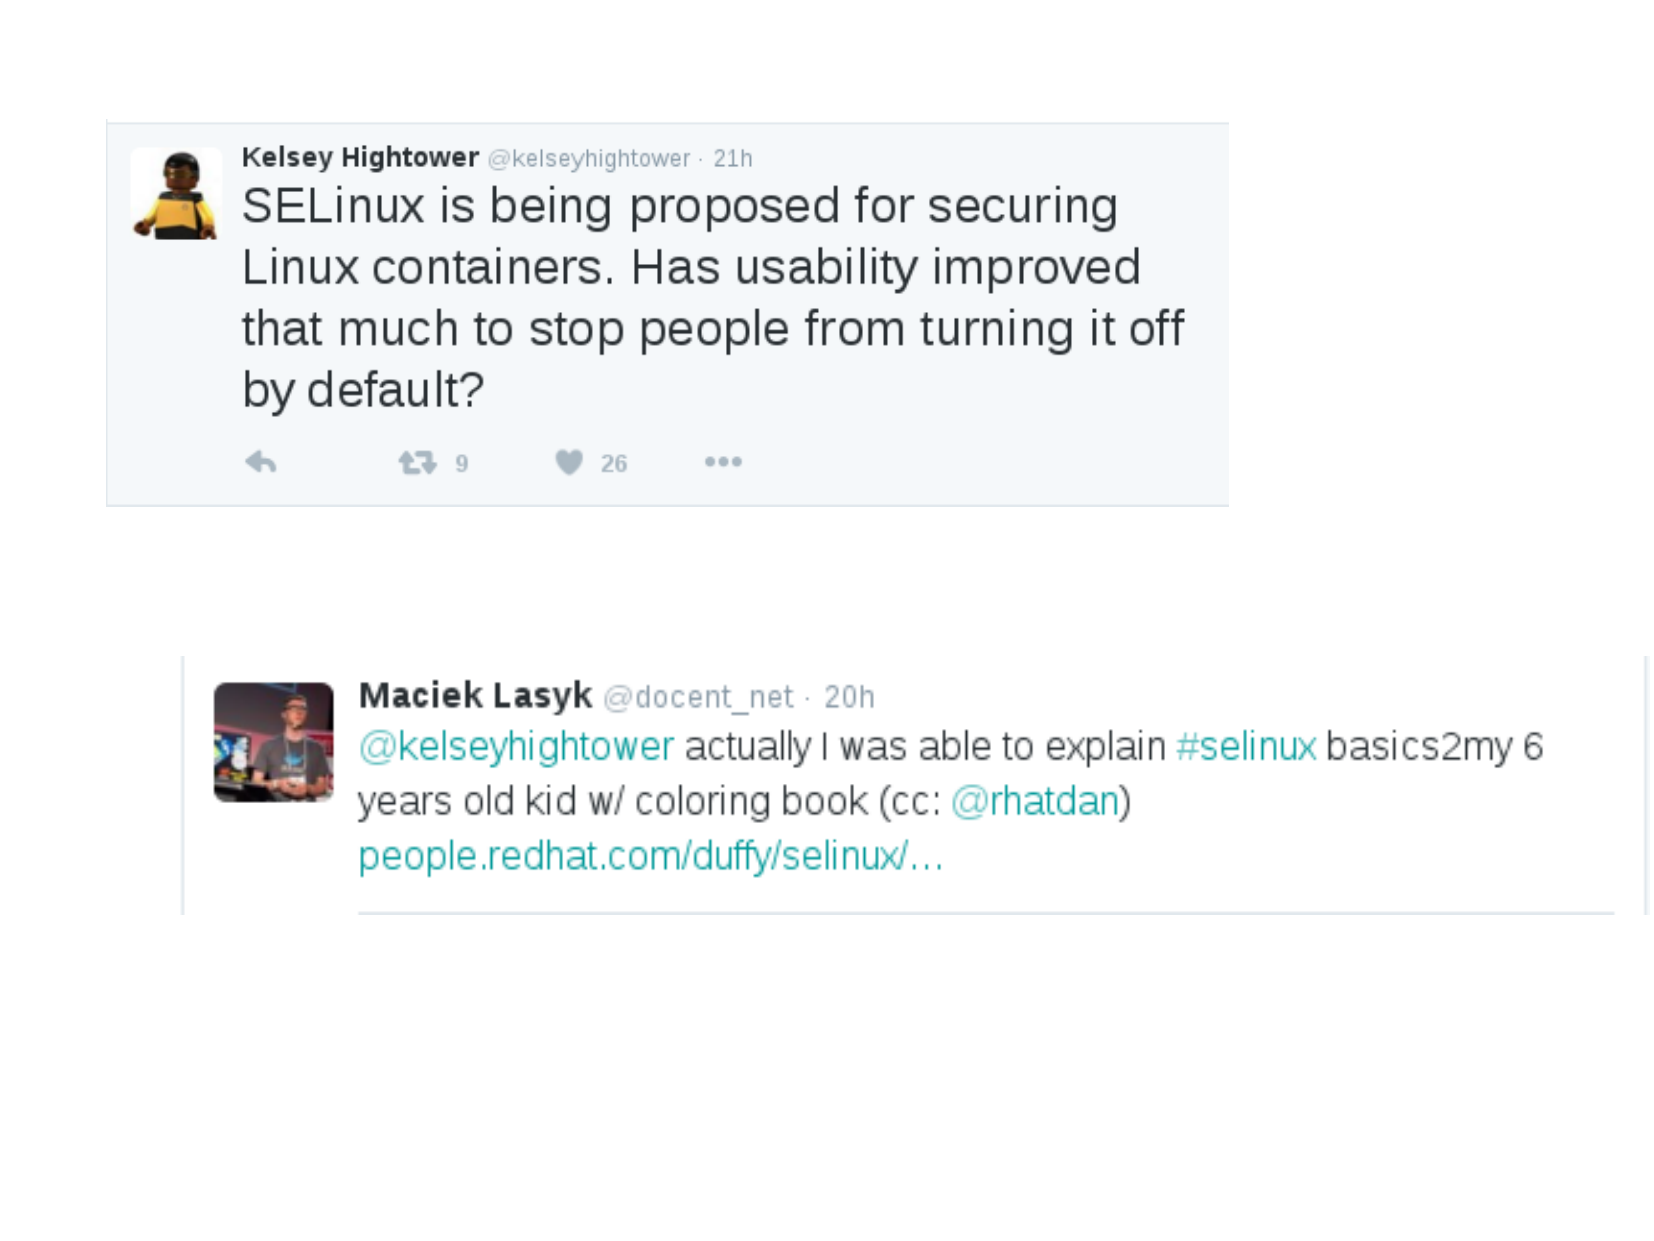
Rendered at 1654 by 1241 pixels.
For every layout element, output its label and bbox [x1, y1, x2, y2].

picture [180, 656, 1650, 916]
picture [106, 119, 1229, 507]
